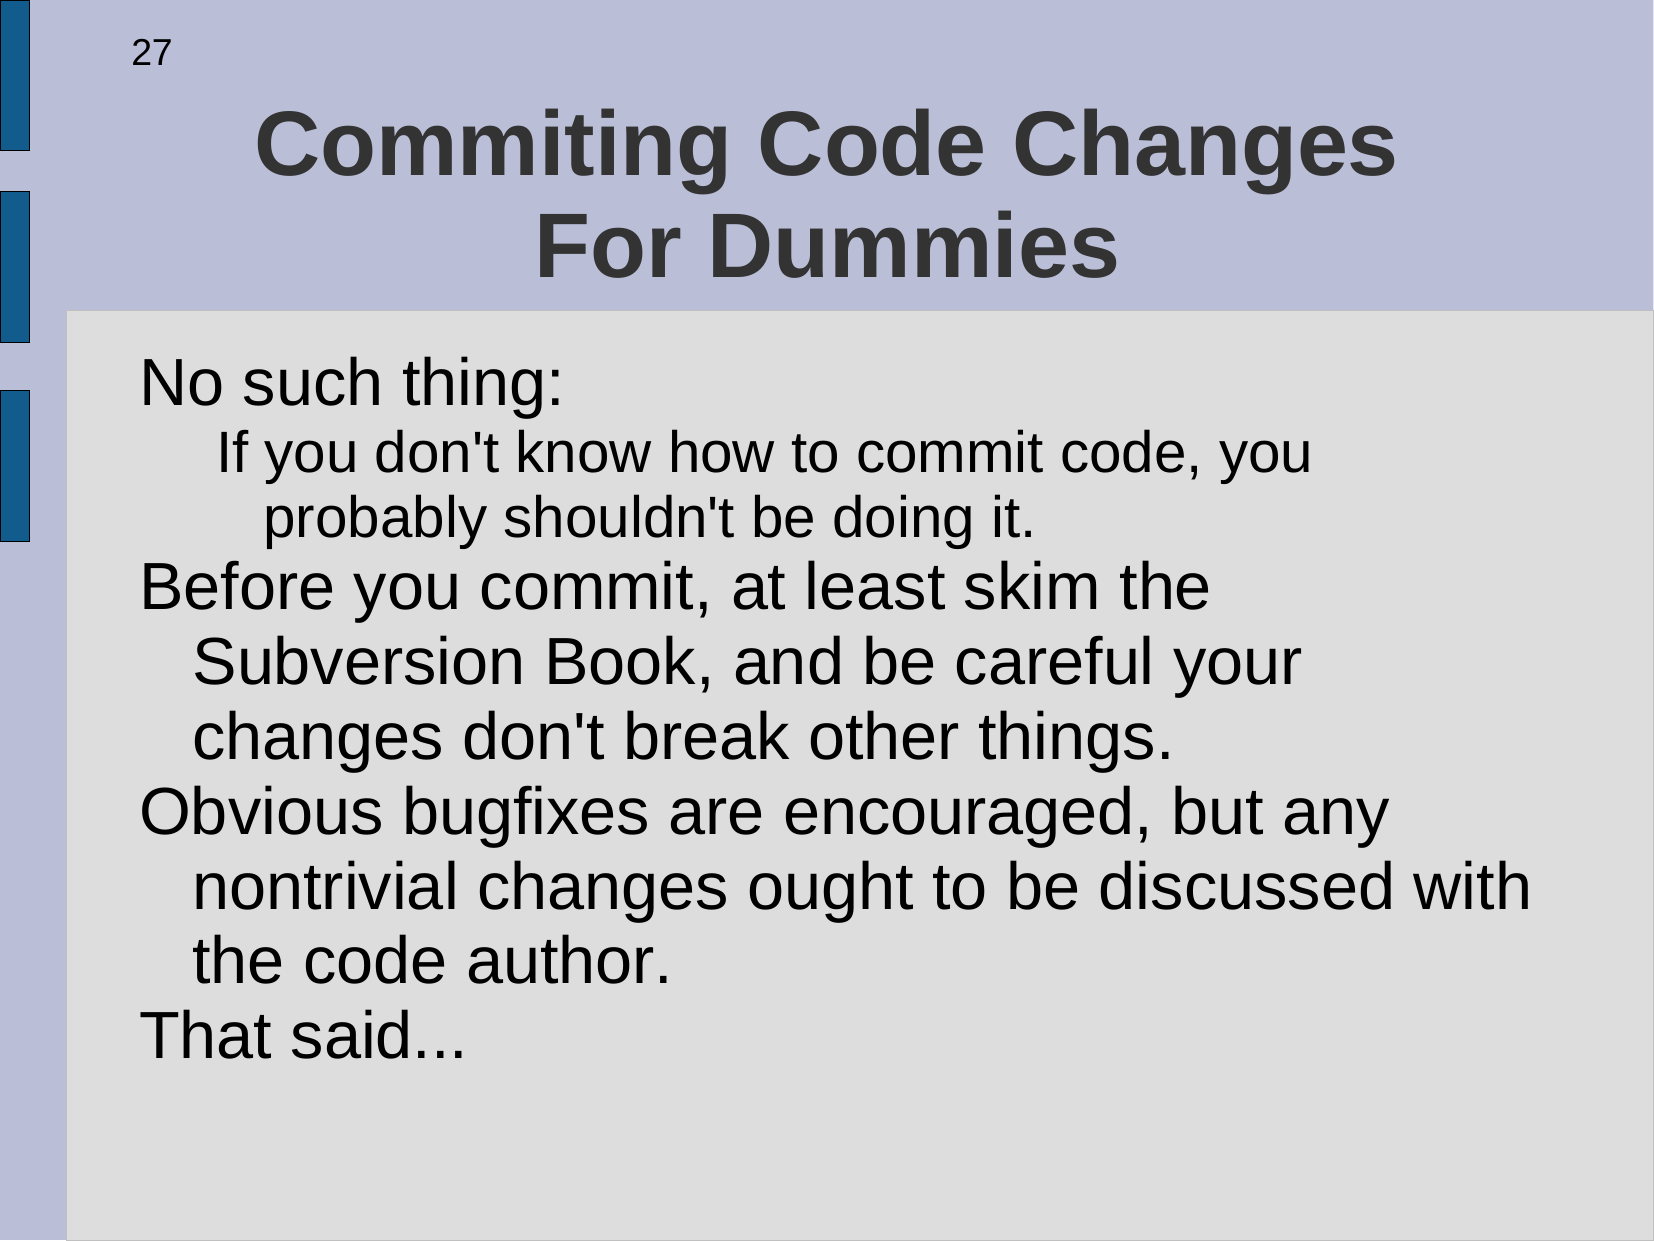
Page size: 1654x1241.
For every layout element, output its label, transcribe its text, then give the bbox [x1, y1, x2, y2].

list No such thing: If you don't know how to commit code, you probably shouldn't be doing it. Before you commit, at least skim the Subversion Book, and be careful your changes don't break other things. Obvious bugfixes are encouraged, but any nontrivial changes ought to be discussed with the code author. That said... [121, 344, 1534, 1127]
title Commiting Code Changes For Dummies [121, 87, 1534, 302]
text_box <number> [155, 23, 279, 97]
